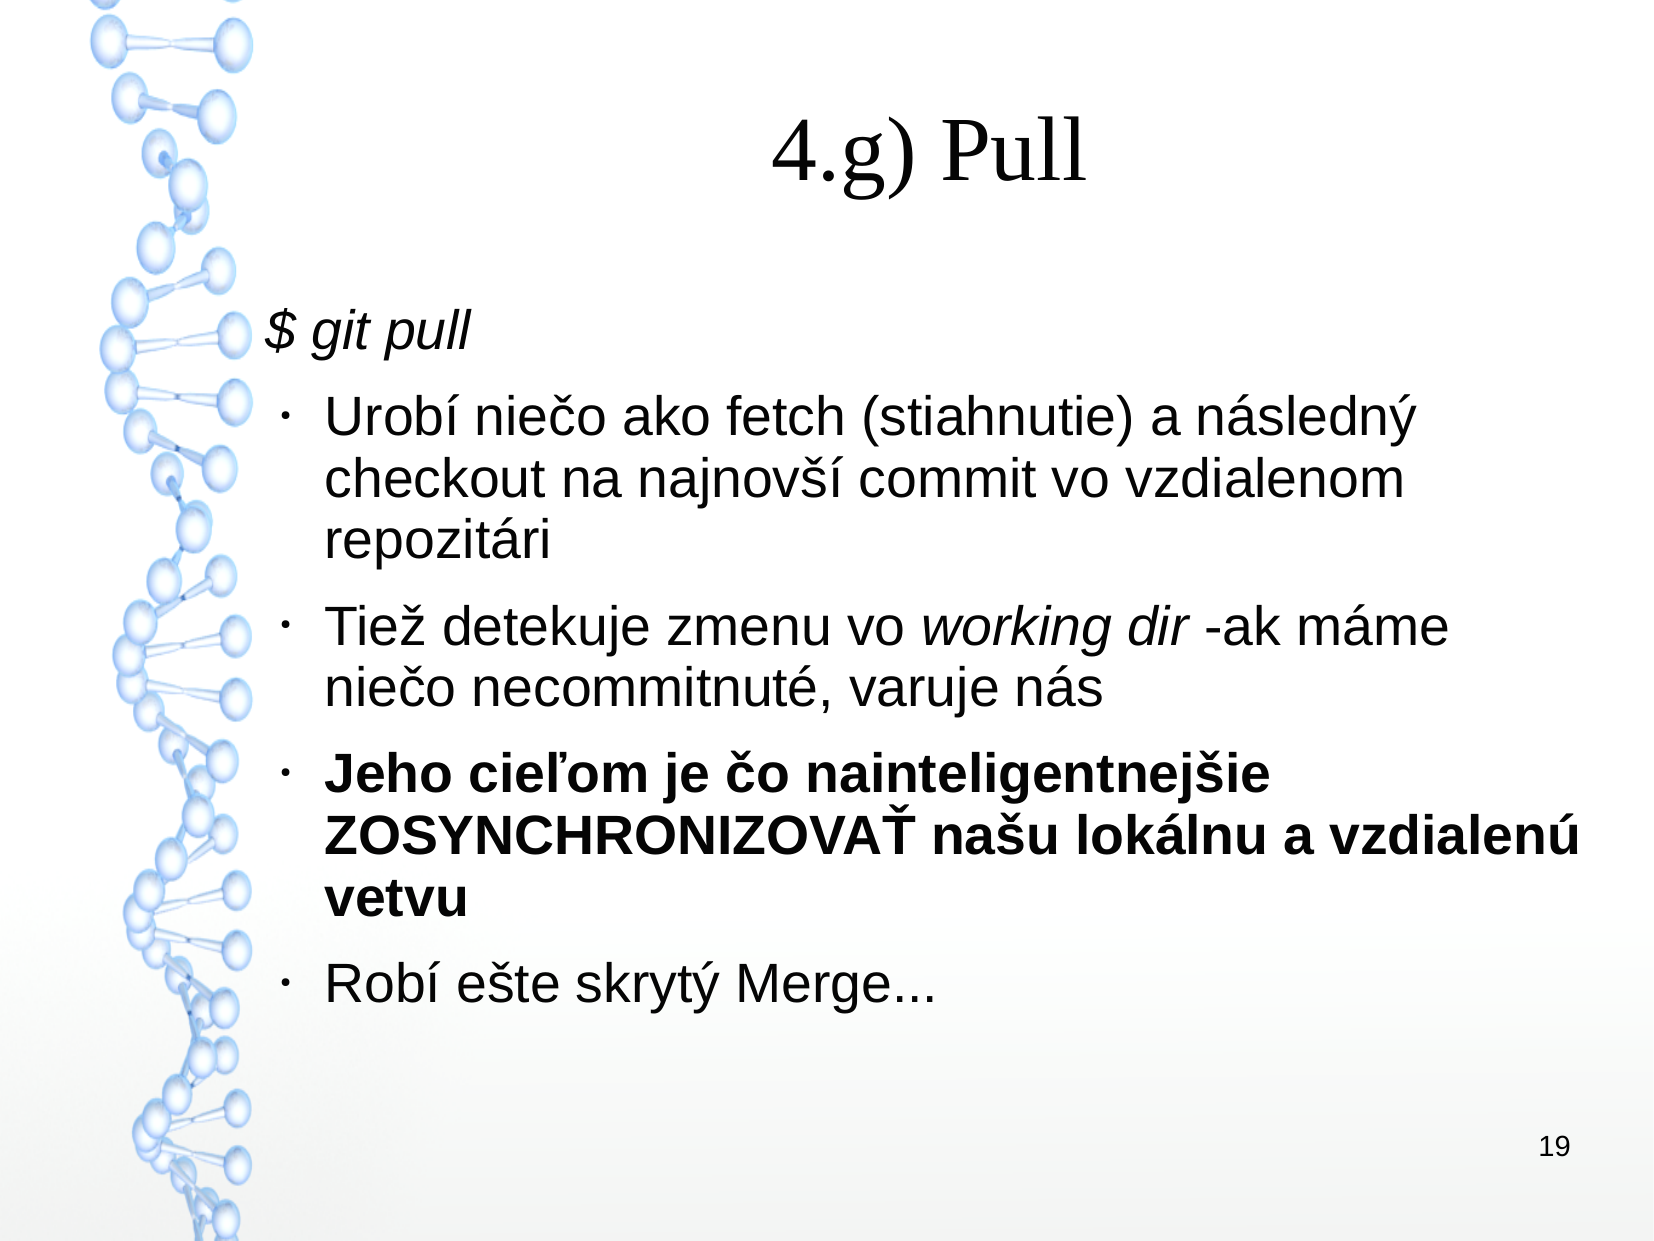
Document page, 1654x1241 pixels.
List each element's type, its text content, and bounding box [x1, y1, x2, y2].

picture [0, 0, 1654, 1241]
title 4.g) Pull [265, 47, 1595, 252]
list $ git pull Urobí niečo ako fetch (stiahnutie) a následný checkout na najnovší commit vo vzdialenom repozitári Tiež detekuje zmenu vo working dir -ak máme niečo necommitnuté, varuje nás Jeho cieľom je čo nainteligentnejšie ZOSYNCHRONIZOVAŤ našu lokálnu a vzdialenú vetvu Robí ešte skrytý Merge... [265, 299, 1595, 1019]
